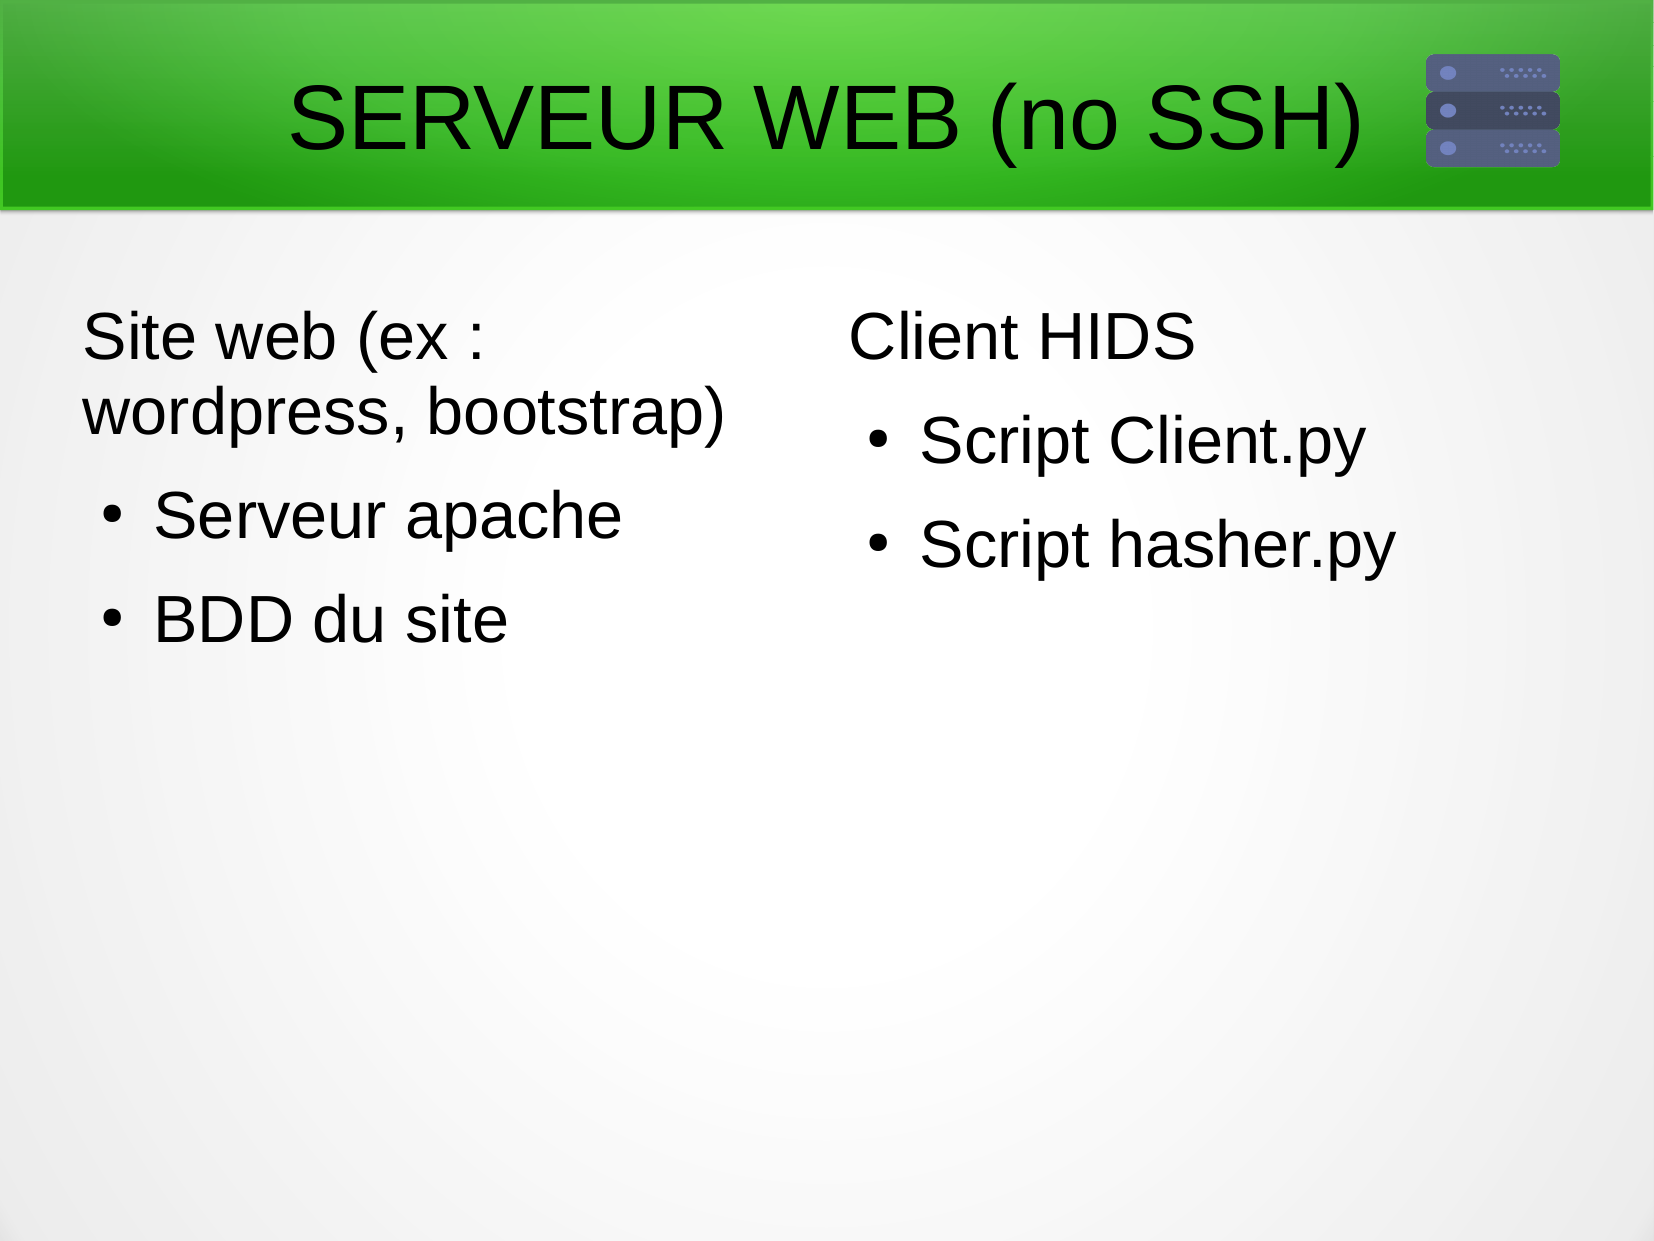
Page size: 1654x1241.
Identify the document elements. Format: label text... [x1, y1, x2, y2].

picture [1426, 53, 1560, 168]
title SERVEUR WEB (no SSH) [82, 47, 1571, 189]
list Site web (ex : wordpress, bootstrap) Serveur apache BDD du site [82, 299, 809, 1019]
list Client HIDS Script Client.py Script hasher.py [848, 299, 1568, 1019]
